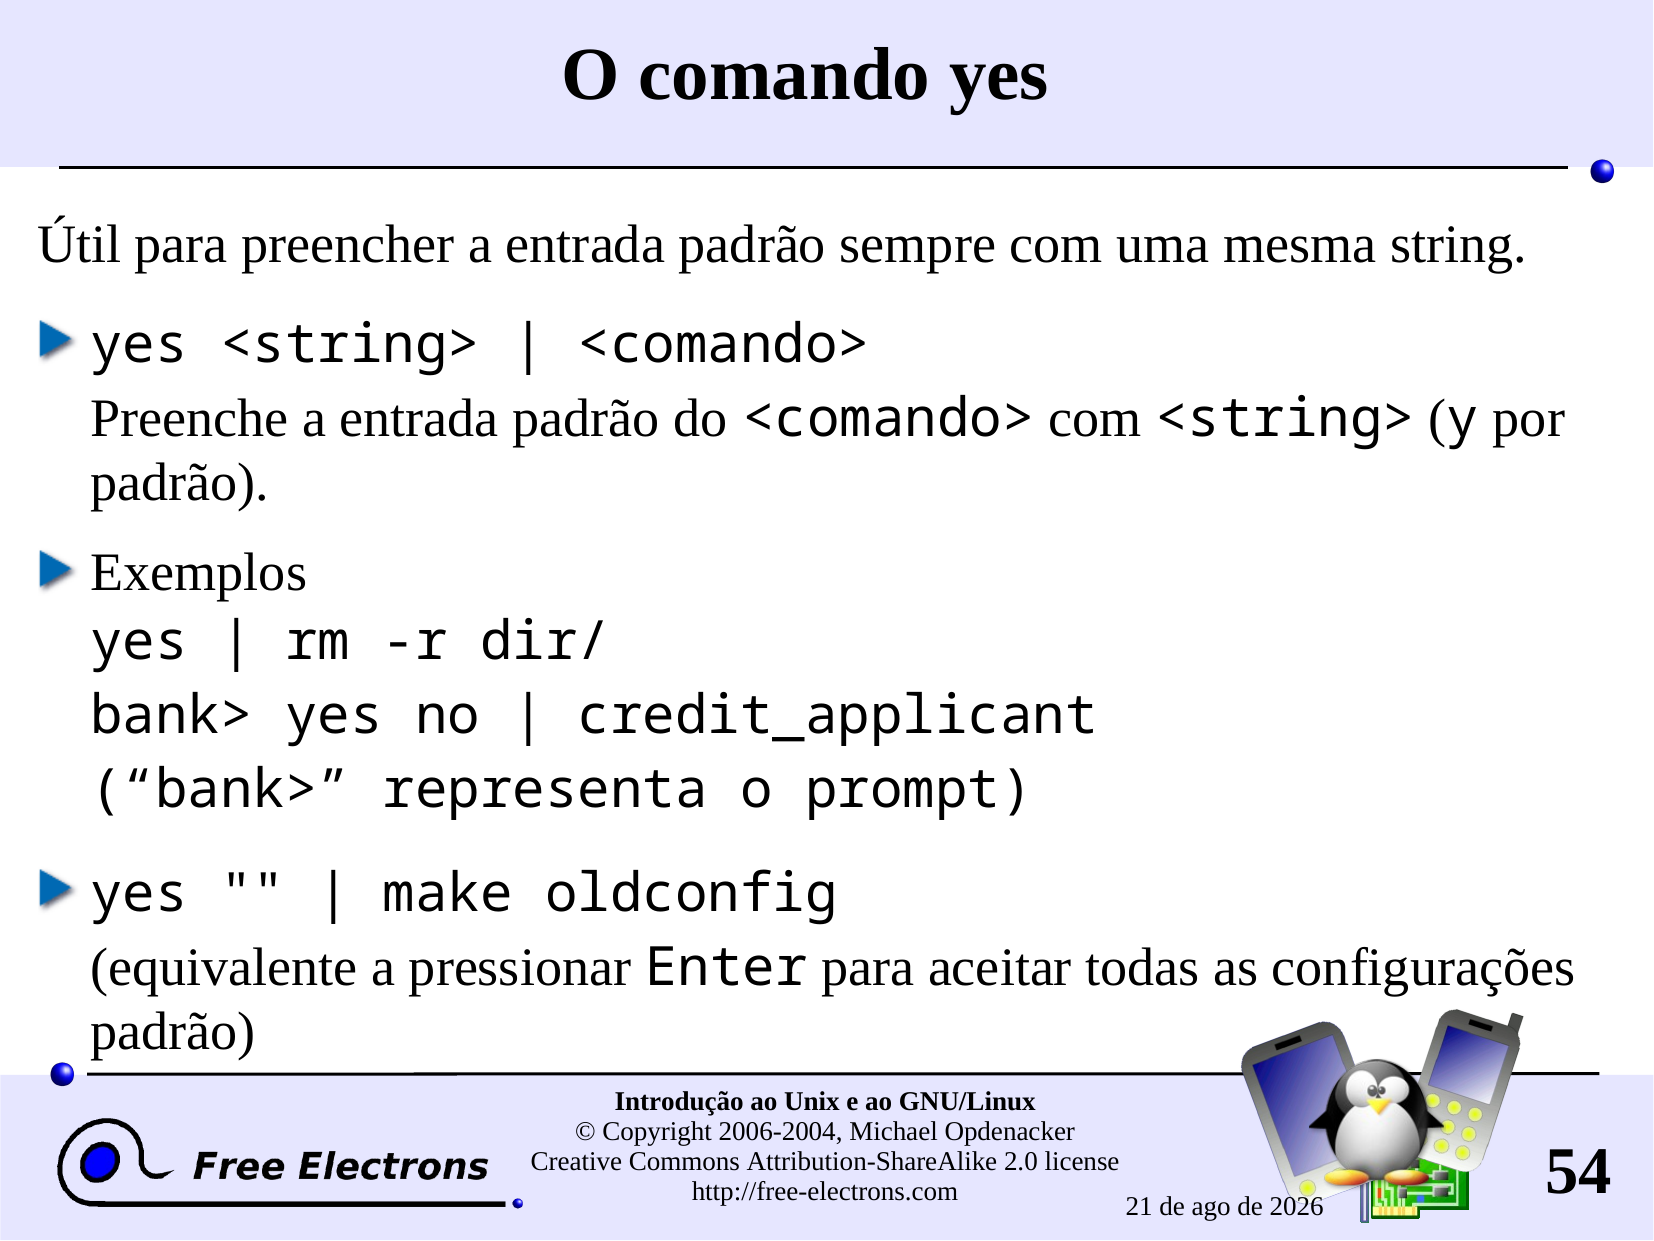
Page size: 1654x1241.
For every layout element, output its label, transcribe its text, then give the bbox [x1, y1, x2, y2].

picture [1286, 1198, 1293, 1214]
picture [50, 1178, 527, 1216]
list Útil para preencher a entrada padrão sempre com uma mesma string. yes <string> | <comando> Preenche a entrada padrão do <comando> com <string> (y por padrão). Exemplos yes | rm -r dir/ bank> yes no | credit_applicant (“bank>” representa o prompt) yes "" | make oldconfig (equivalente a pressionar Enter para aceitar todas as configurações padrão) [19, 214, 1634, 1178]
title O comando yes [60, 25, 1551, 124]
picture [1273, 1178, 1484, 1241]
